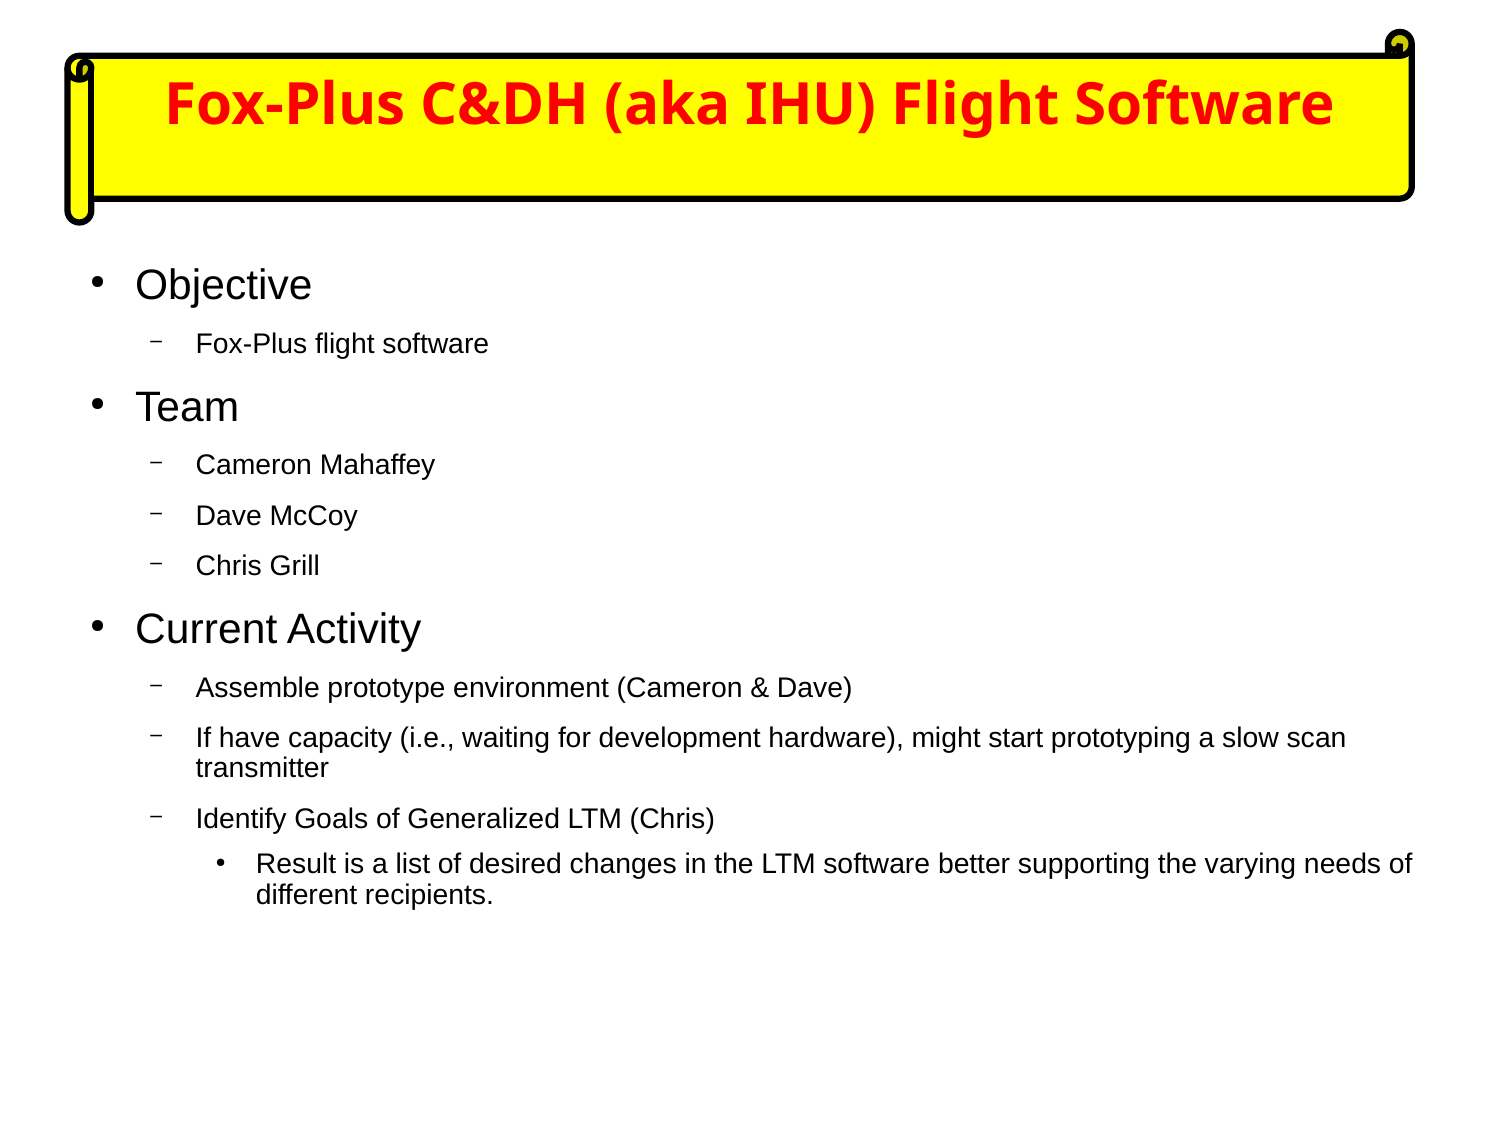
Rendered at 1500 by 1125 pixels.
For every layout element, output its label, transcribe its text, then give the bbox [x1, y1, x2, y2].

list Objective Fox-Plus flight software Team Cameron Mahaffey Dave McCoy Chris Grill Current Activity Assemble prototype environment (Cameron & Dave) If have capacity (i.e., waiting for development hardware), might start prototyping a slow scan transmitter Identify Goals of Generalized LTM (Chris) Result is a list of desired changes in the LTM software better supporting the varying needs of different recipients. [75, 263, 1426, 916]
text_box Fox-Plus C&DH (aka IHU) Flight Software [0, 58, 1500, 144]
text_box [67, 144, 1412, 223]
text_box [72, 31, 1412, 58]
